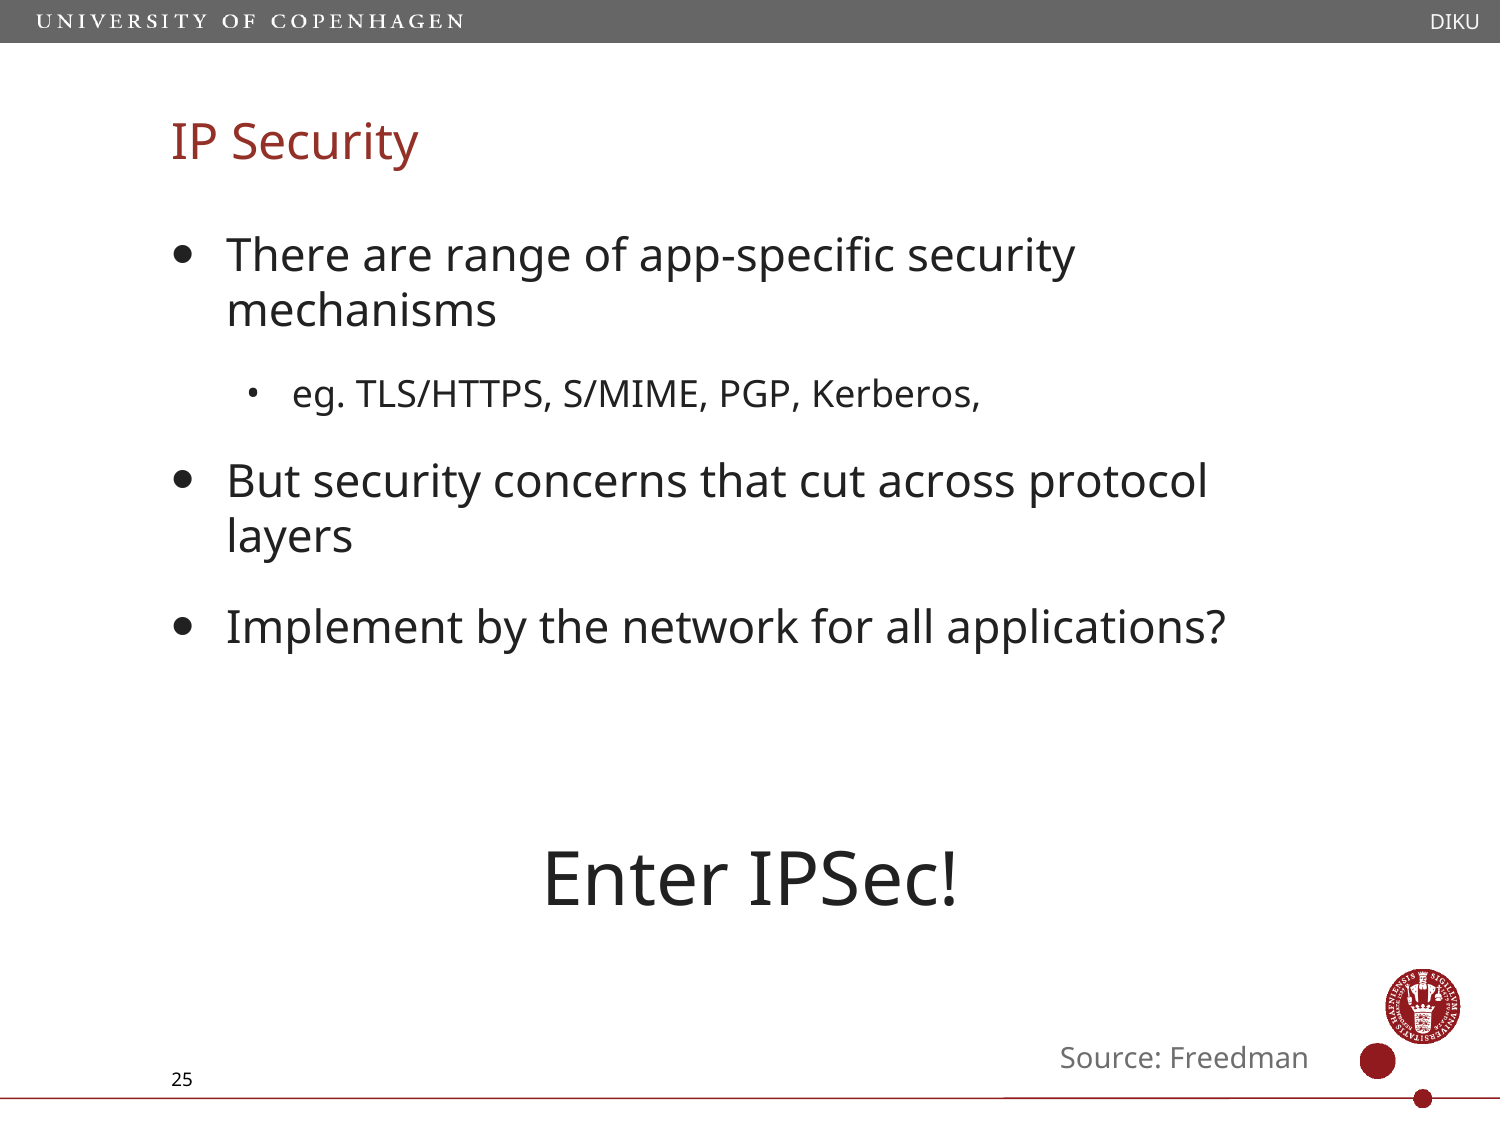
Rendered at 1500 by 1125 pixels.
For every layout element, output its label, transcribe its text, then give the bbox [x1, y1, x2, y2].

text_box There are range of app-specific security mechanisms eg. TLS/HTTPS, S/MIME, PGP, Kerberos, But security concerns that cut across protocol layers Implement by the network for all applications? Enter IPSec! [171, 225, 1329, 900]
picture [0, 910, 1500, 1122]
text_box <number> [171, 1067, 522, 1092]
text_box IP Security [171, 75, 1329, 171]
text_box Source: Freedman [1045, 1031, 1353, 1083]
text_box DIKU [469, 0, 1495, 43]
